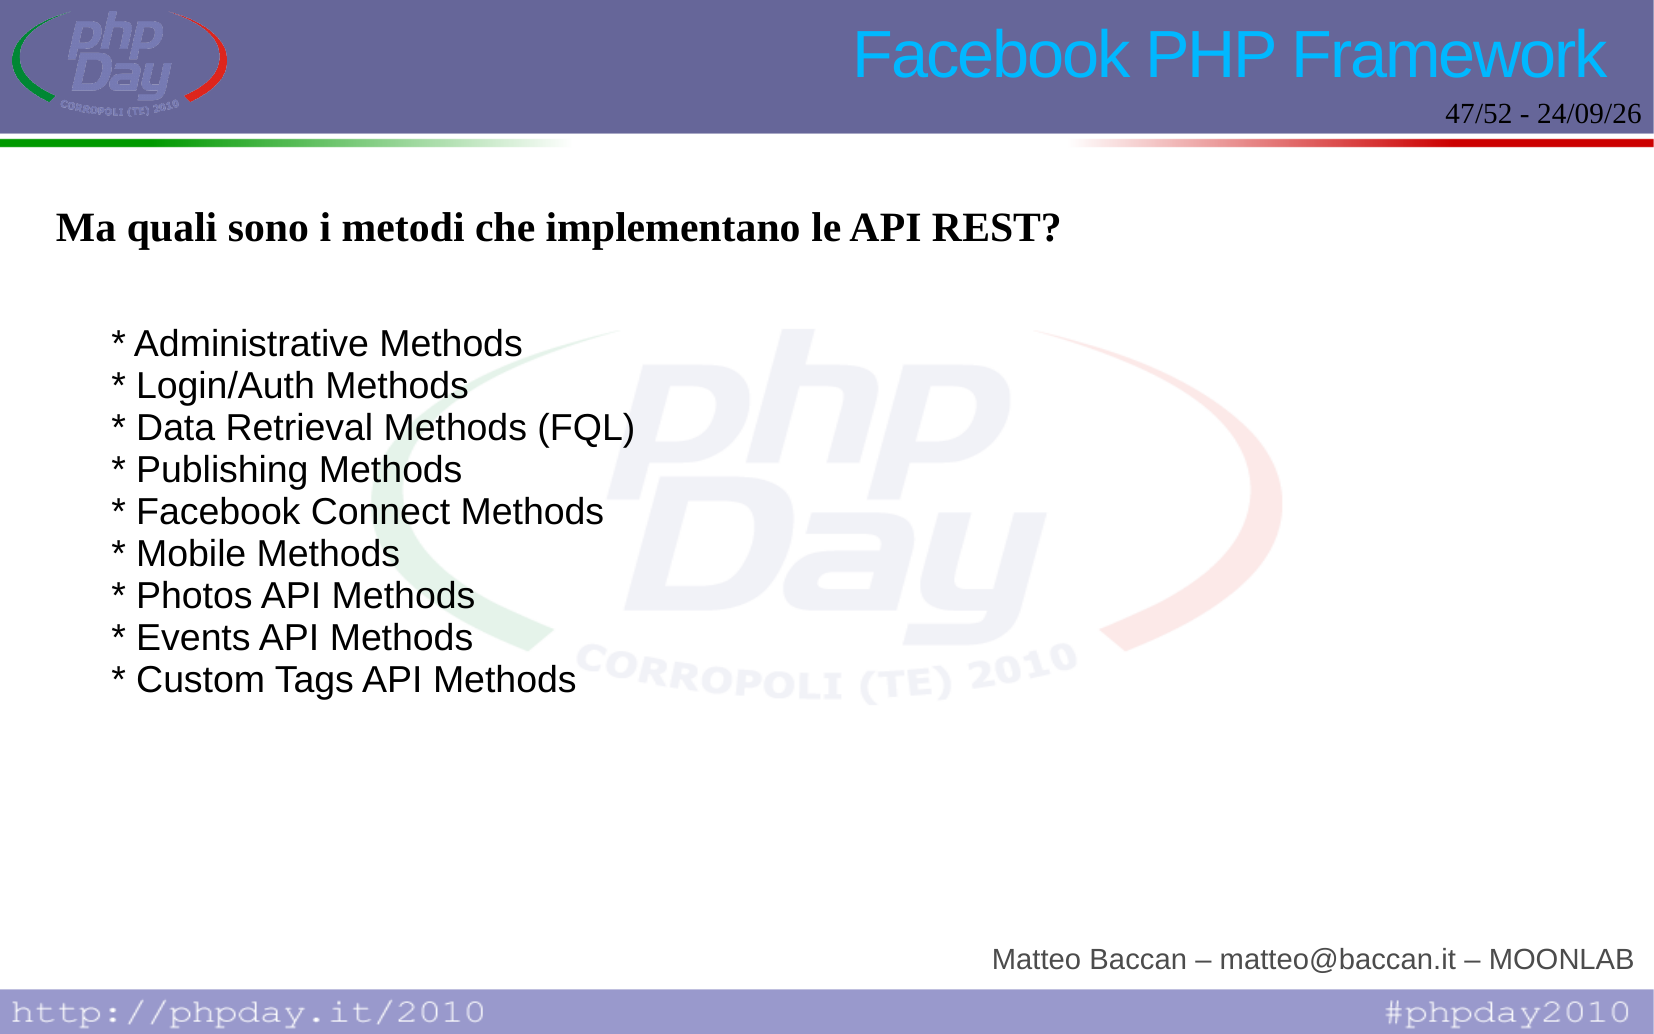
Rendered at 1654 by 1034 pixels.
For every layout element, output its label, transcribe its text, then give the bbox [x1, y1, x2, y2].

picture [0, 0, 1654, 1034]
text_box * Administrative Methods * Login/Auth Methods * Data Retrieval Methods (FQL) * Publishing Methods * Facebook Connect Methods * Mobile Methods * Photos API Methods * Events API Methods * Custom Tags API Methods [54, 273, 1351, 709]
title Facebook PHP Framework [132, 5, 1609, 103]
text_box Ma quali sono i metodi che implementano le API REST? [41, 173, 1269, 236]
